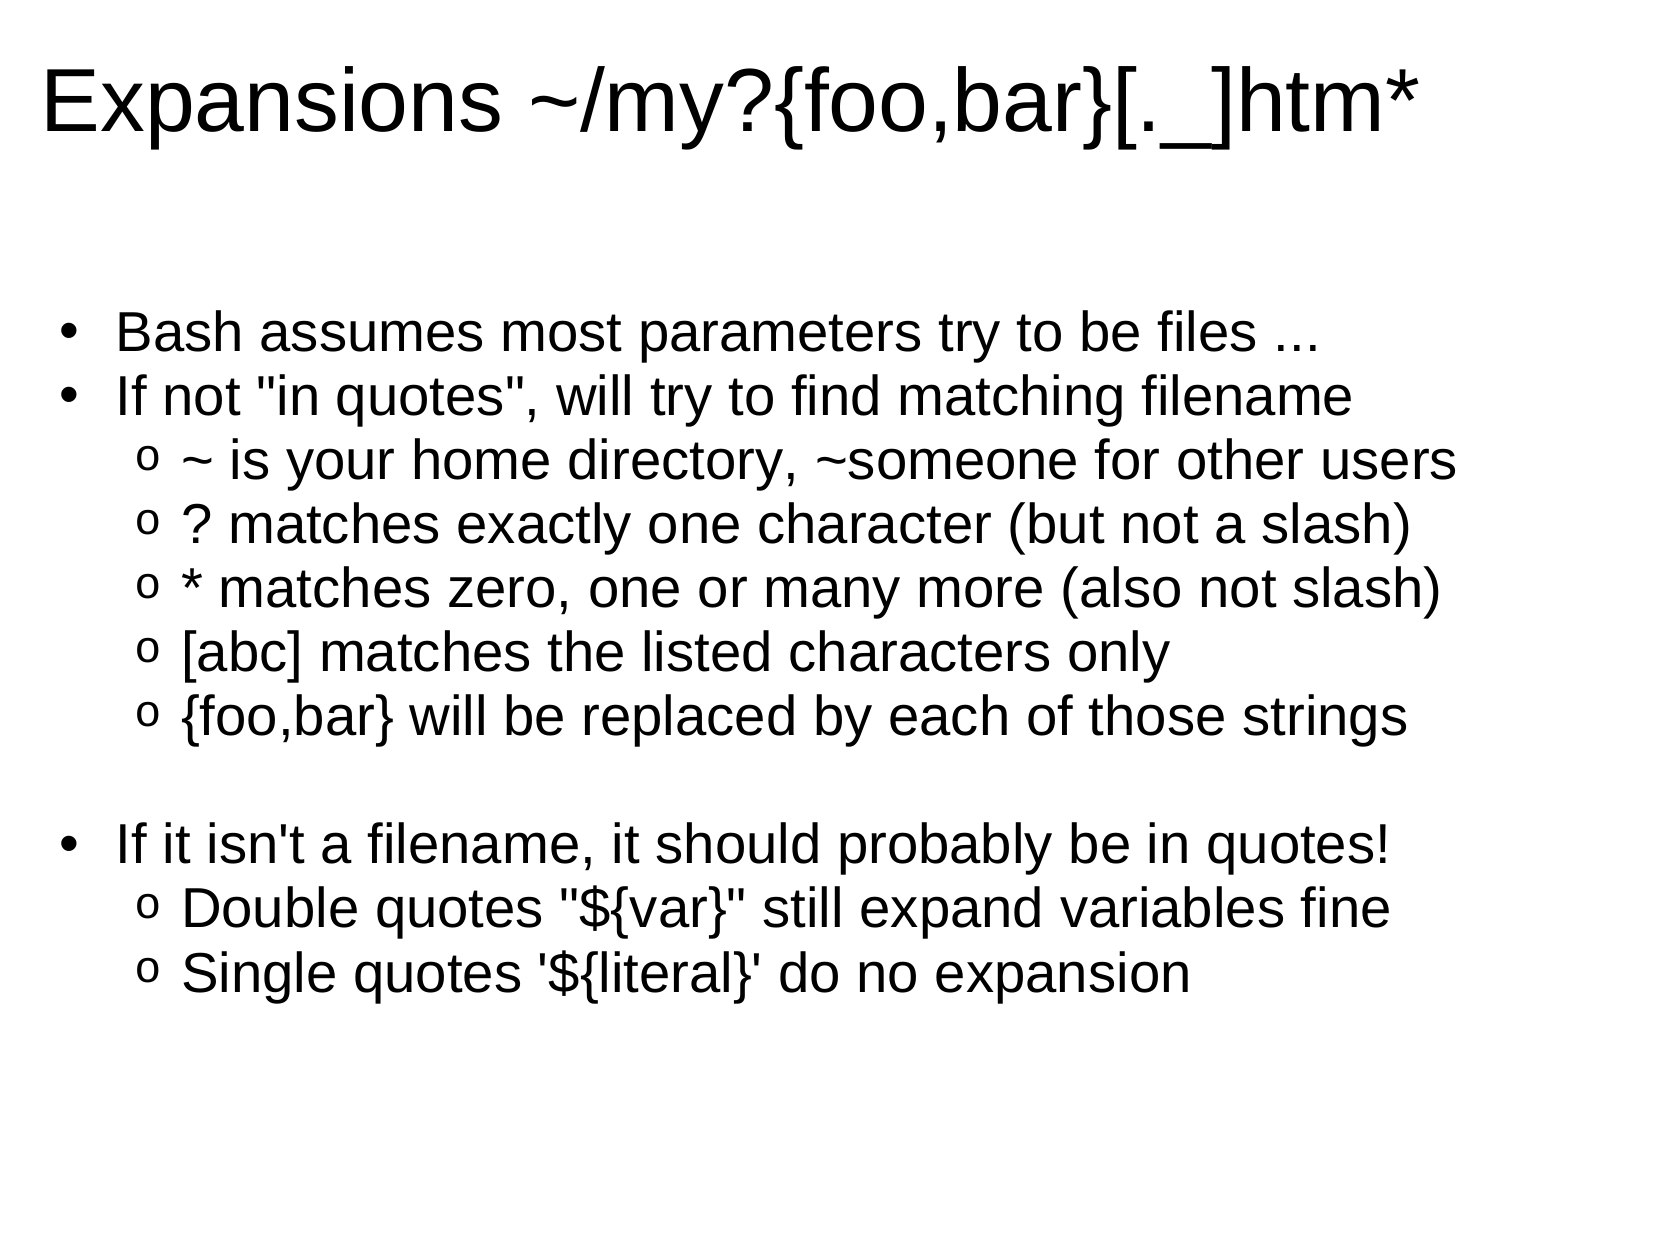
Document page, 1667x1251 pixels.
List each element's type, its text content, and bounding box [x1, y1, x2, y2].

title Expansions ~/my?{foo,bar}[._]htm* [40, 50, 1627, 201]
list Bash assumes most parameters try to be files ... If not "in quotes", will try to find matching filename ~ is your home directory, ~someone for other users ? matches exactly one character (but not a slash) * matches zero, one or many more (also not slash) [abc] matches the listed characters only {foo,bar} will be replaced by each of those strings If it isn't a filename, it should probably be in quotes! Double quotes "${var}" still expand variables fine Single quotes '${literal}' do no expansion [40, 300, 1627, 1201]
